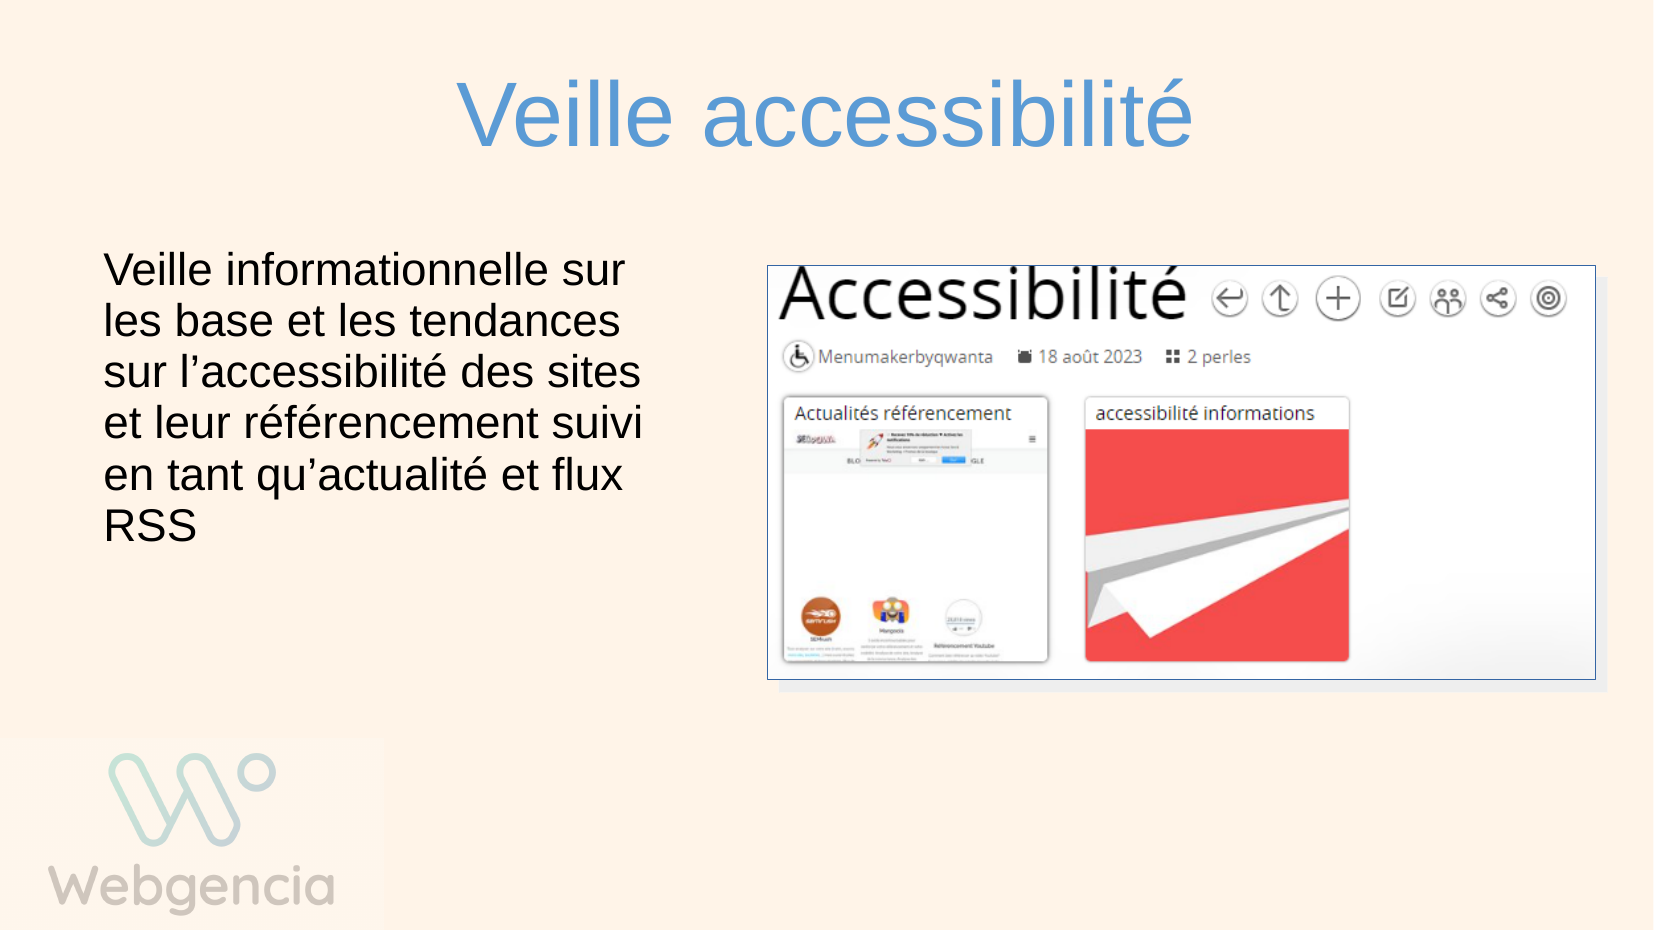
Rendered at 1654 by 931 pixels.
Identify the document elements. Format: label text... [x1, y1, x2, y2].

picture [0, 738, 384, 931]
text_box Veille informationnelle sur les base et les tendances sur l’accessibilité des sites et leur référencement suivi en tant qu’actualité et flux RSS [88, 236, 680, 559]
title Veille accessibilité [82, 37, 1571, 193]
picture [767, 265, 1595, 680]
